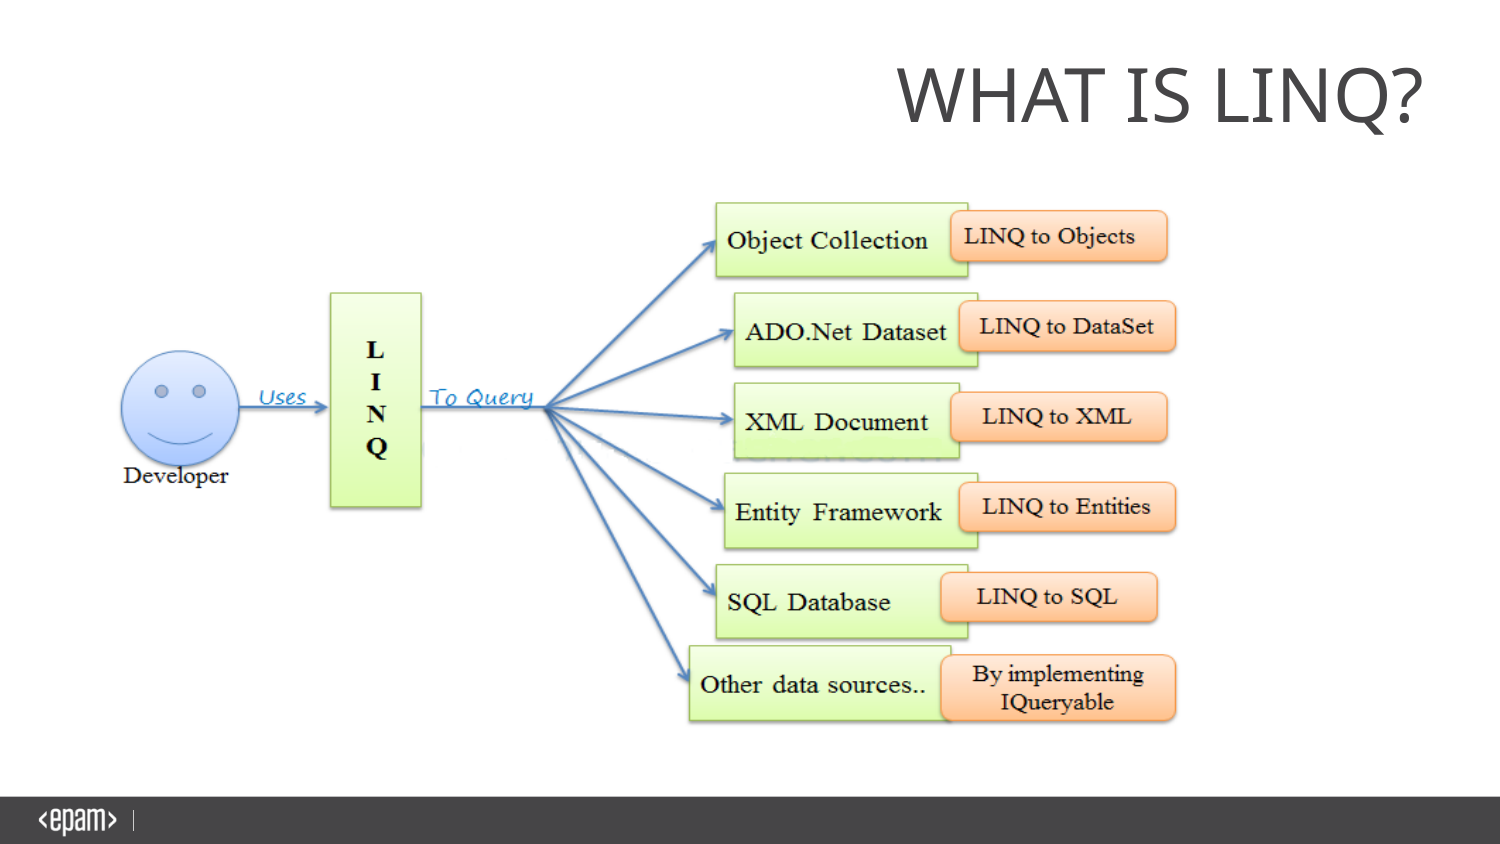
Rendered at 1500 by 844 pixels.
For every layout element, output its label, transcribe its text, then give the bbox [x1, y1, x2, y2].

picture [114, 196, 1264, 792]
title WHAT IS LINQ? [75, 33, 1425, 154]
picture [38, 808, 117, 837]
